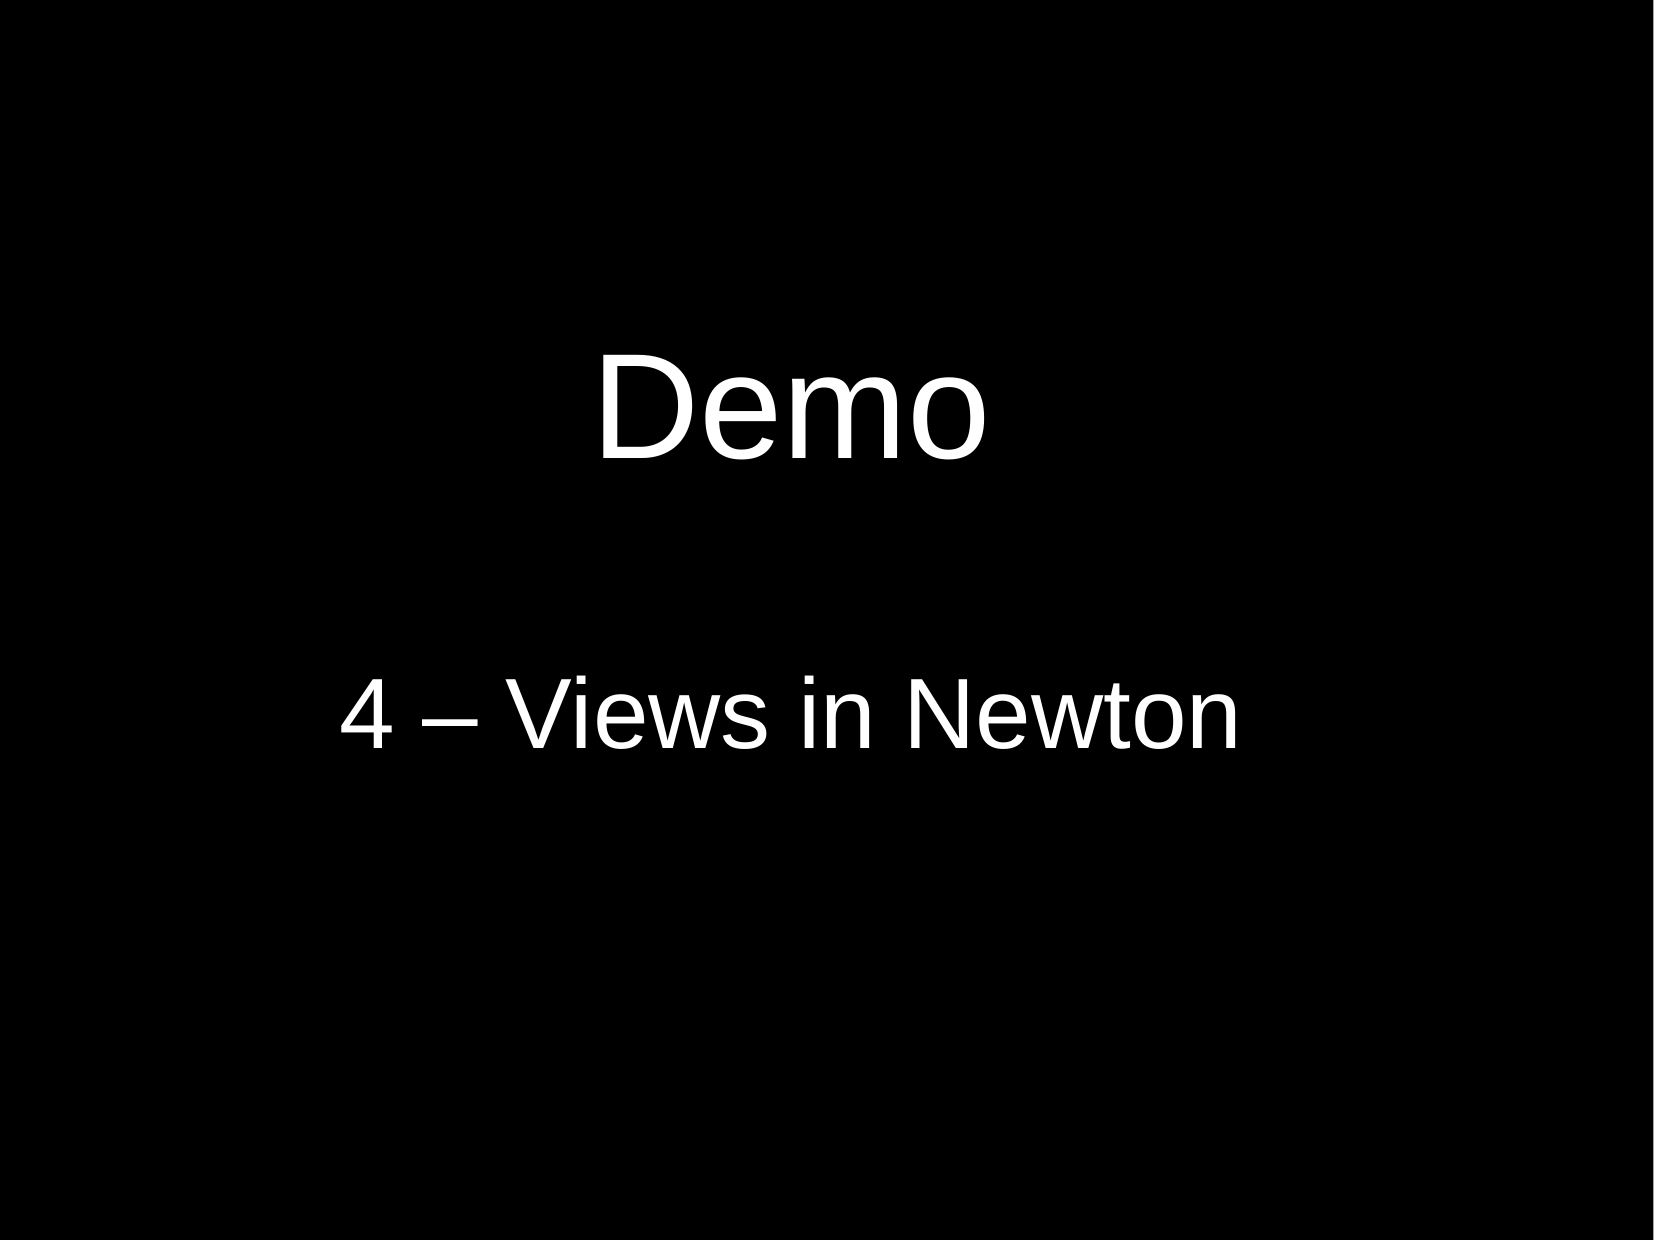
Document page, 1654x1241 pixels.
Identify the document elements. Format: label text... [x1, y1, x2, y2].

title Demo 4 – Views in Newton [47, 322, 1536, 770]
